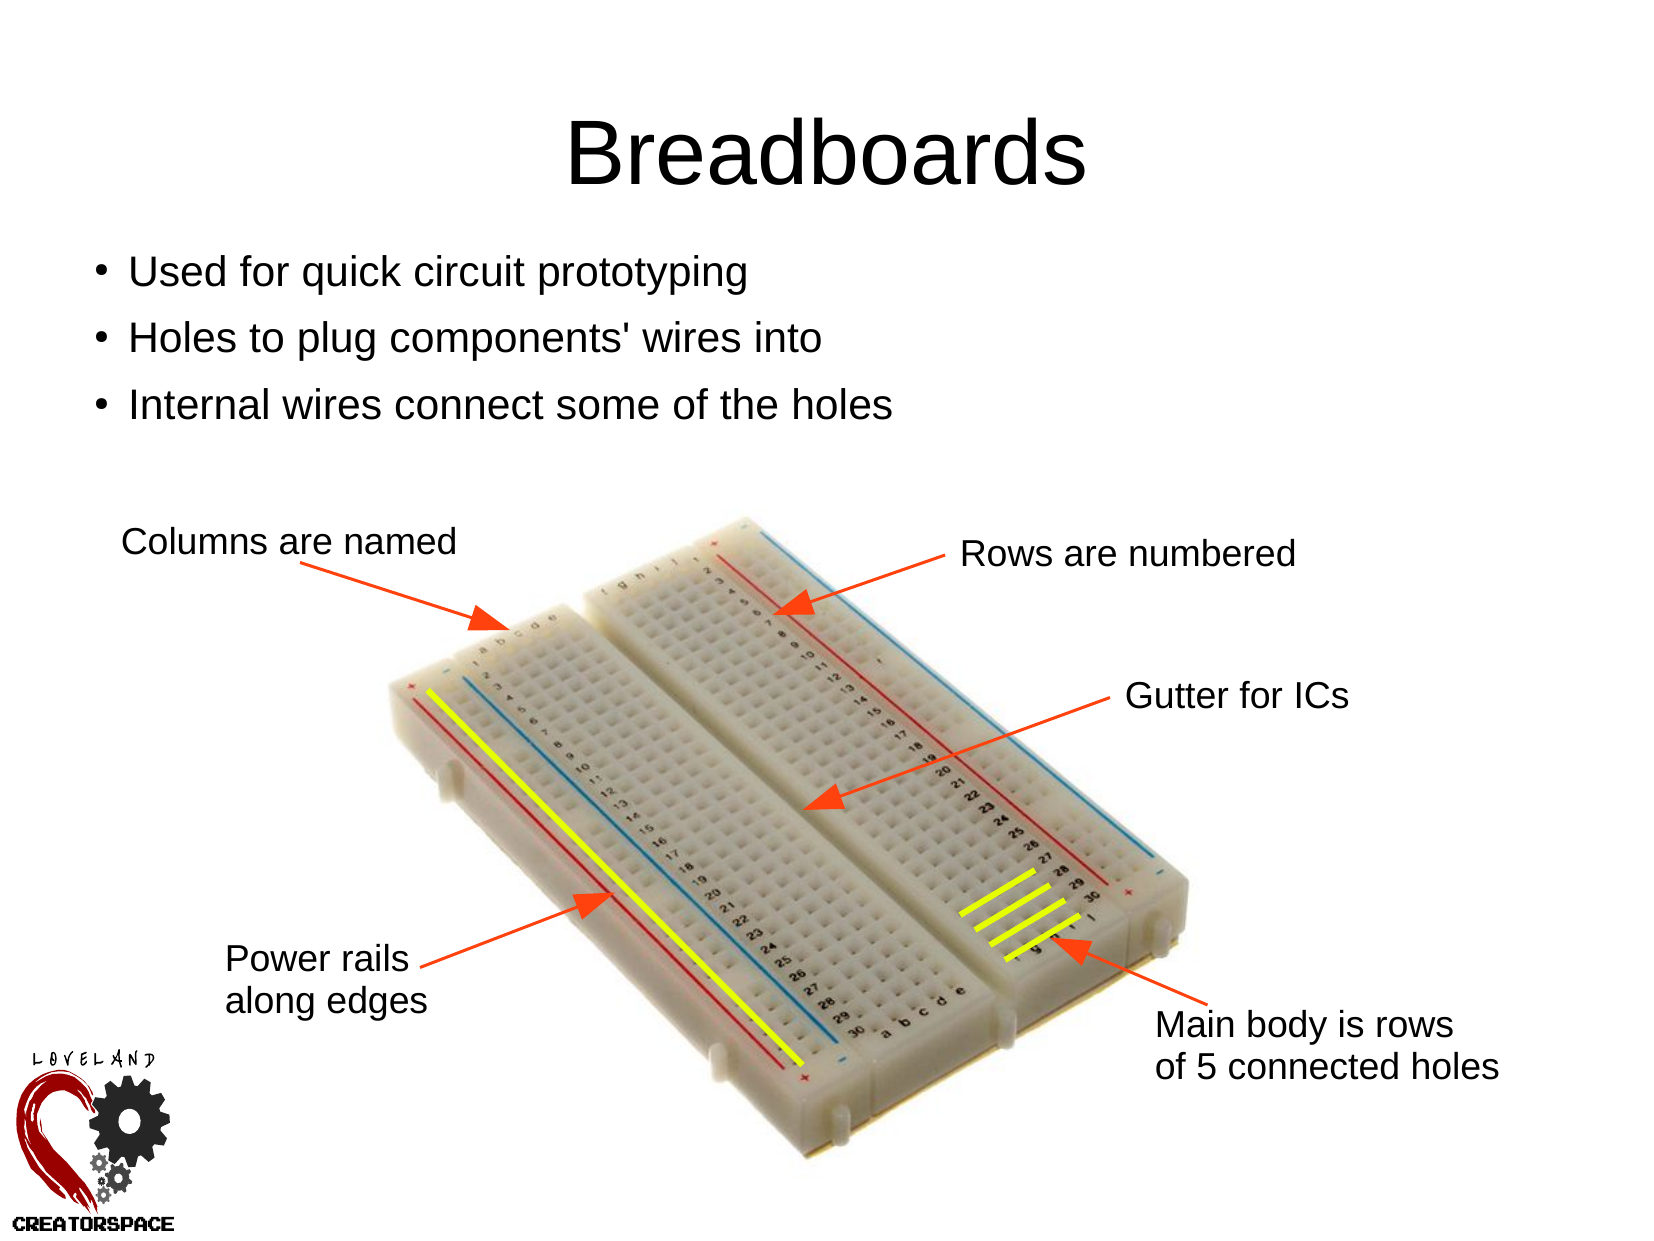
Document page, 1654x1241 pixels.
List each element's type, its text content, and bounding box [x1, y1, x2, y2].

title Breadboards [82, 49, 1571, 257]
text_box Power rails along edges [210, 930, 451, 1029]
text_box Columns are named [106, 513, 473, 571]
list Used for quick circuit prototyping Holes to plug components' wires into Internal wires connect some of the holes [82, 257, 1571, 430]
text_box Main body is rows of 5 connected holes [1140, 996, 1516, 1096]
text_box Gutter for ICs [1110, 667, 1365, 725]
text_box Rows are numbered [945, 525, 1312, 582]
picture [270, 487, 1350, 1207]
